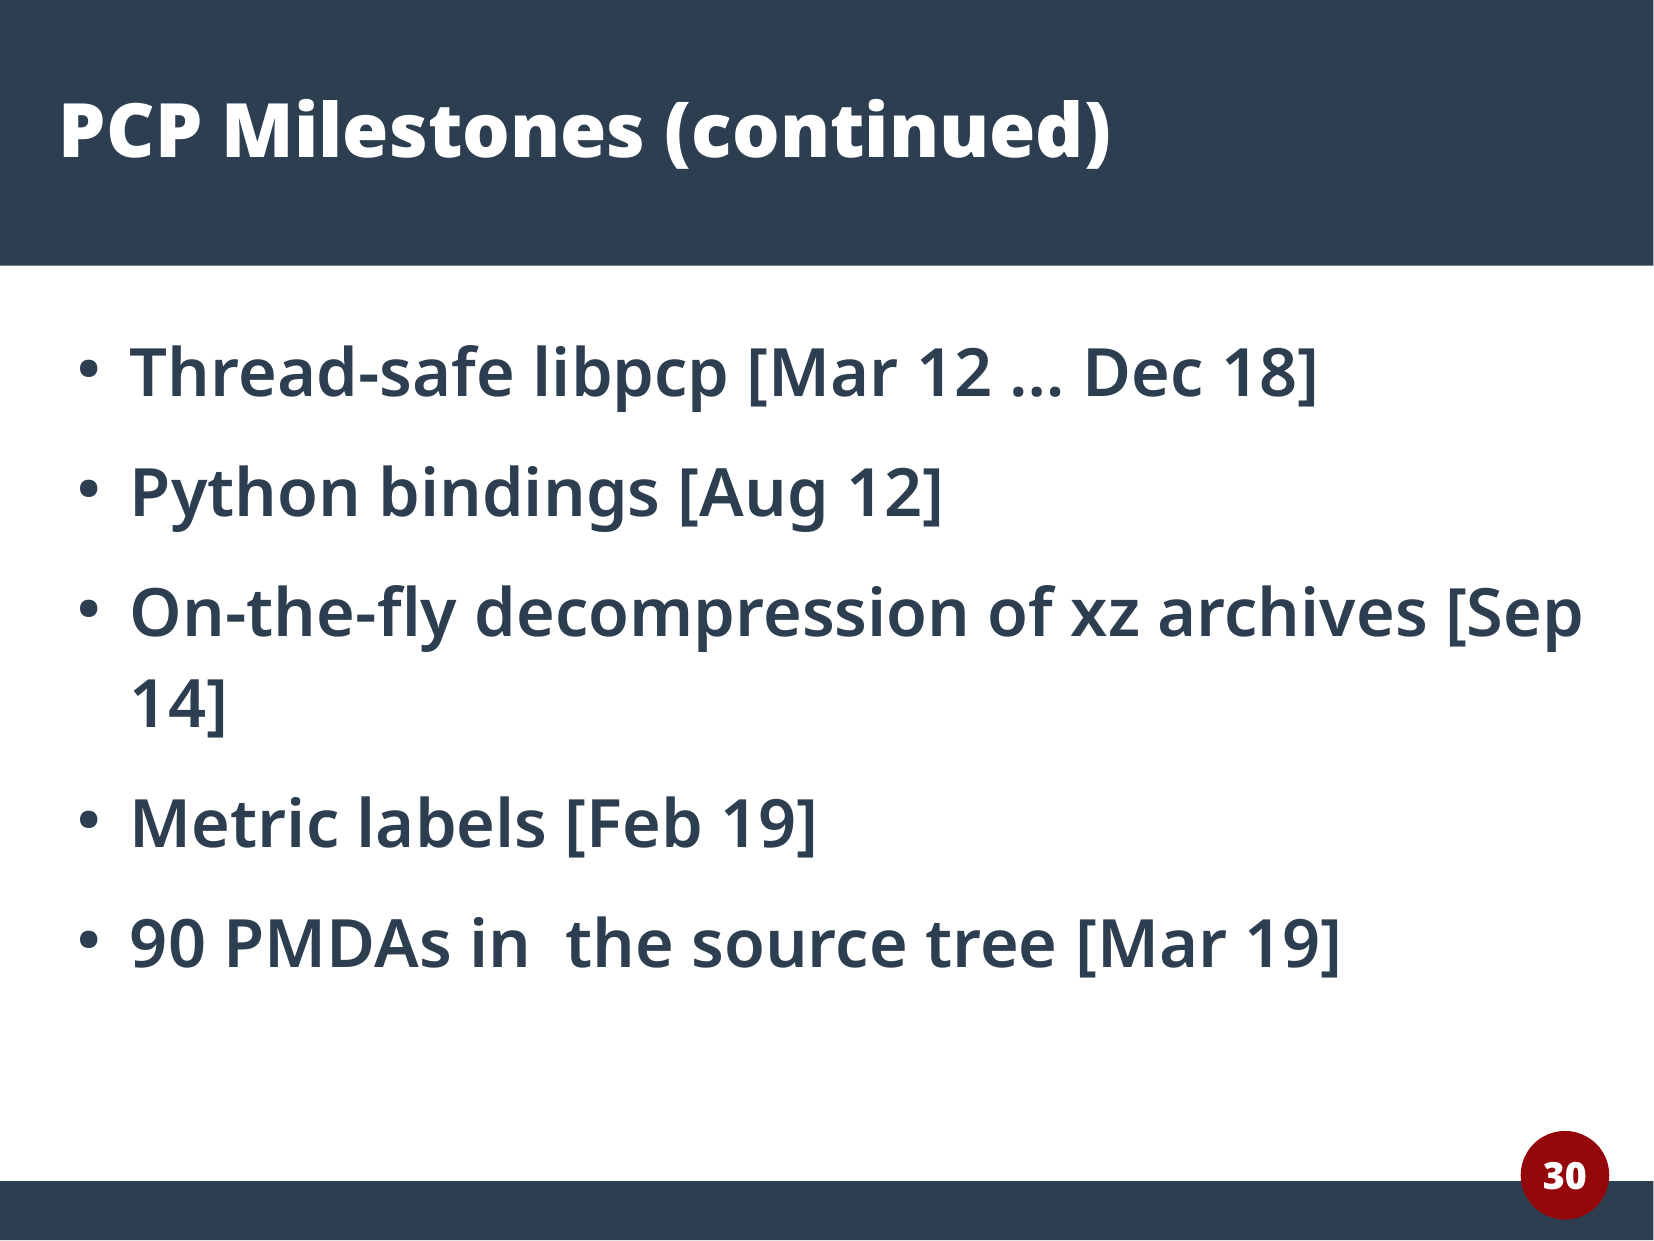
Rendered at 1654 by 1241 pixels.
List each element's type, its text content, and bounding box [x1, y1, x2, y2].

title PCP Milestones (continued) [59, 49, 1595, 207]
list Thread-safe libpcp [Mar 12 … Dec 18] Python bindings [Aug 12] On-the-fly decompression of xz archives [Sep 14] Metric labels [Feb 19] 90 PMDAs in the source tree [Mar 19] [59, 324, 1595, 1152]
